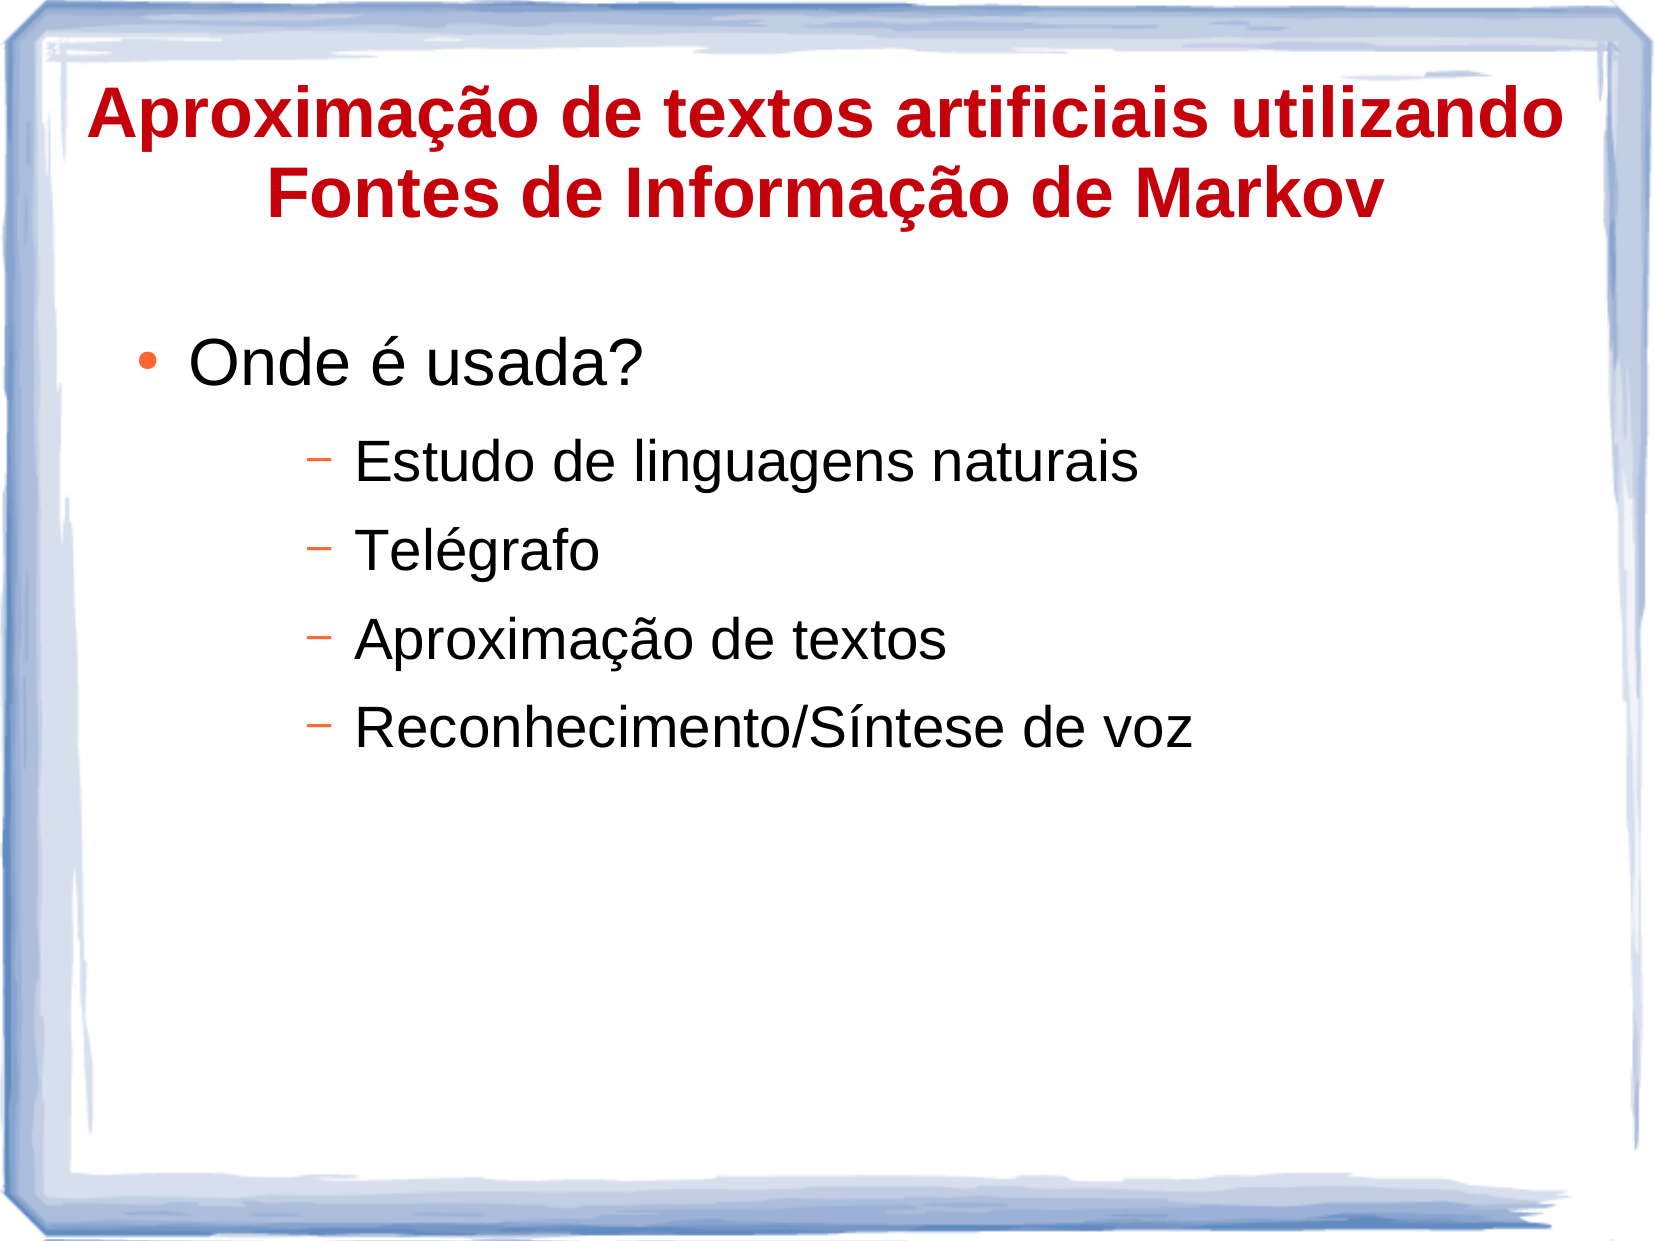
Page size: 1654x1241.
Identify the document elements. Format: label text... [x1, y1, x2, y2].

title Aproximação de textos artificiais utilizando Fontes de Informação de Markov [82, 49, 1571, 257]
list Onde é usada? Estudo de linguagens naturais Telégrafo Aproximação de textos Reconhecimento/Síntese de voz [118, 324, 1571, 1045]
picture [0, 0, 1654, 1241]
